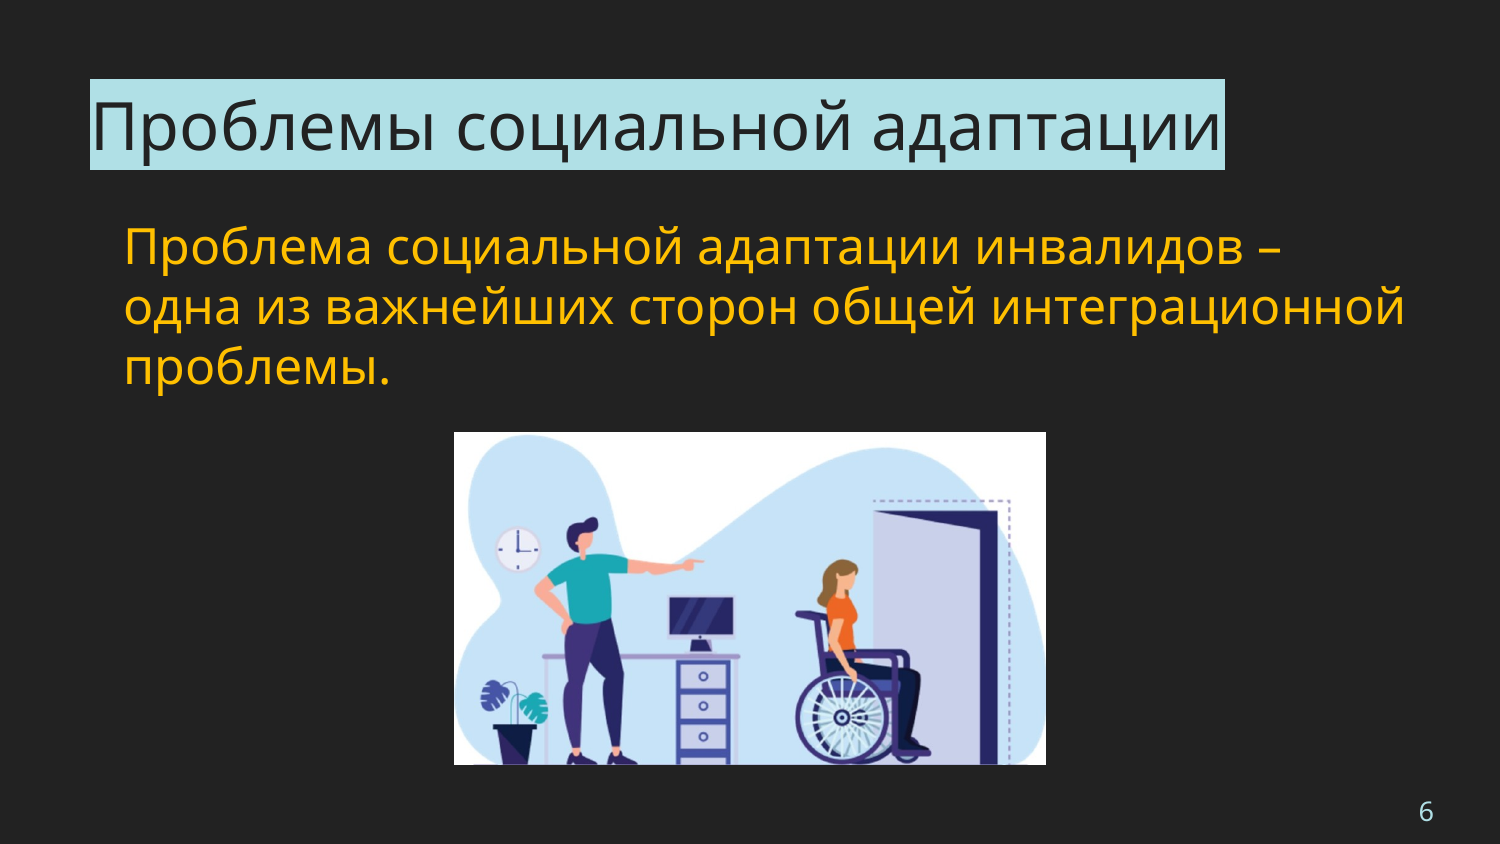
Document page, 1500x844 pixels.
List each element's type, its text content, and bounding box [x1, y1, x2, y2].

picture [454, 432, 1046, 765]
title Проблемы социальной адаптации [75, 56, 1426, 147]
text_box 6 [1403, 779, 1494, 832]
list Проблема социальной адаптации инвалидов – одна из важнейших сторон общей интеграционной проблемы. [75, 199, 1426, 418]
